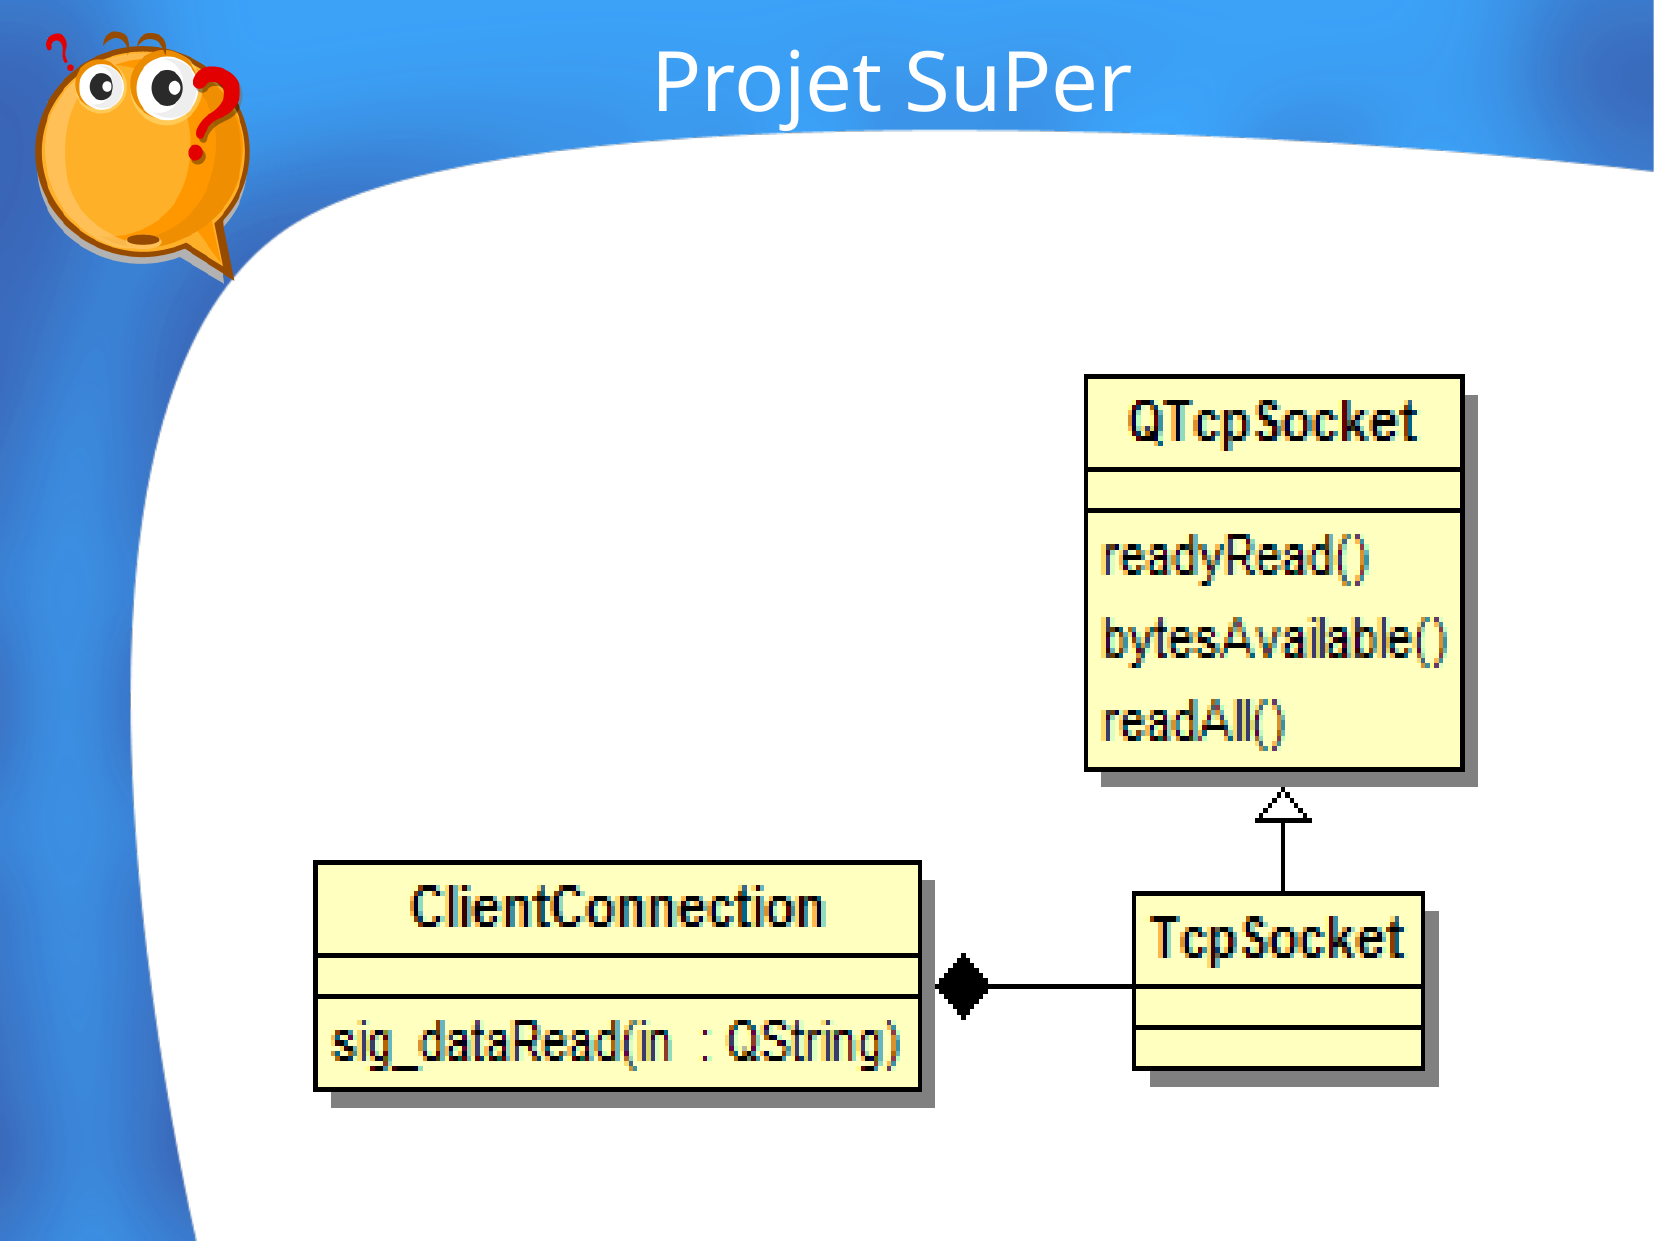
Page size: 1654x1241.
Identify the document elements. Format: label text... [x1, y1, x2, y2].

title Projet SuPer [300, 12, 1486, 148]
picture [0, 0, 1654, 1241]
list Serveur [315, 148, 1486, 253]
